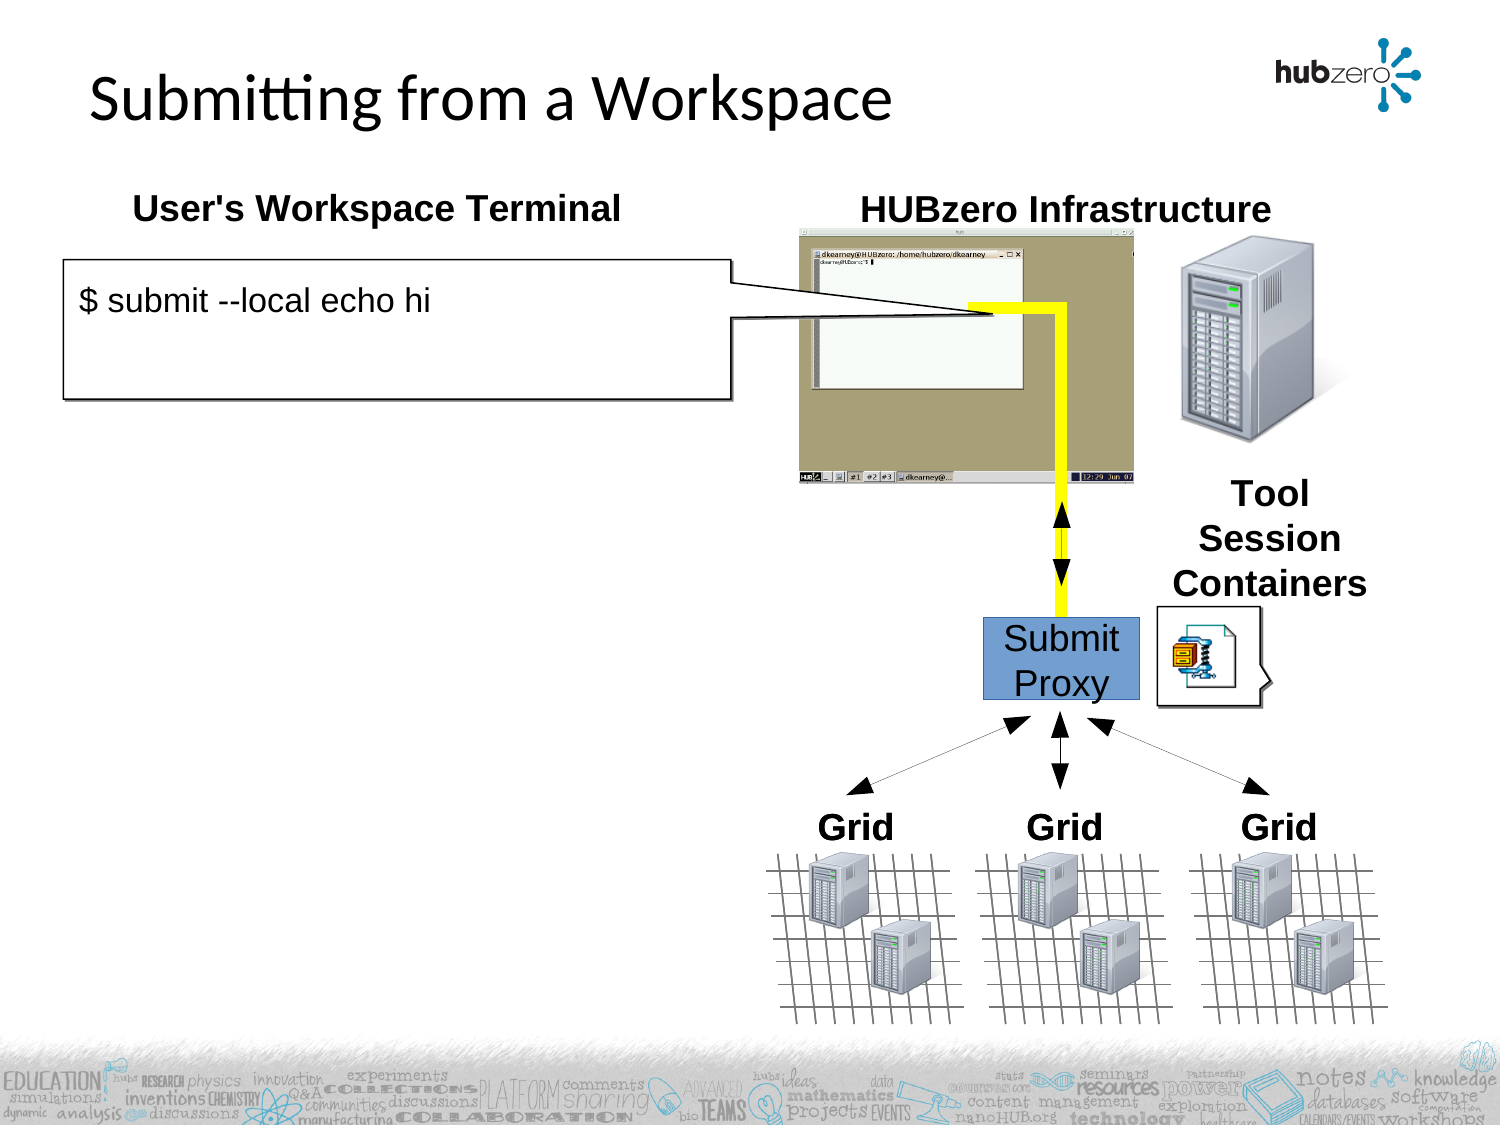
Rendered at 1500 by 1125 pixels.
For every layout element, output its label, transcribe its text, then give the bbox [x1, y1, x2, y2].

text_box Submit Proxy [983, 617, 1140, 700]
picture [799, 228, 1134, 484]
picture [1165, 617, 1243, 696]
text_box [63, 259, 993, 400]
picture [797, 849, 955, 998]
text_box Grid [1225, 795, 1333, 856]
title Submitting from a Workspace [75, 44, 1425, 144]
text_box Grid [1011, 795, 1119, 856]
picture [1272, 35, 1424, 44]
text_box User's Workspace Terminal [117, 176, 634, 237]
picture [799, 314, 1055, 484]
text_box Tool Session Containers [1157, 461, 1395, 612]
picture [1006, 849, 1164, 998]
picture [0, 1034, 1500, 1125]
text_box [1157, 606, 1271, 706]
text_box HUBzero Infrastructure [845, 177, 1288, 238]
picture [1220, 849, 1378, 998]
picture [1156, 228, 1367, 451]
text_box $ submit --local echo hi [64, 271, 678, 438]
text_box Grid [802, 795, 910, 856]
